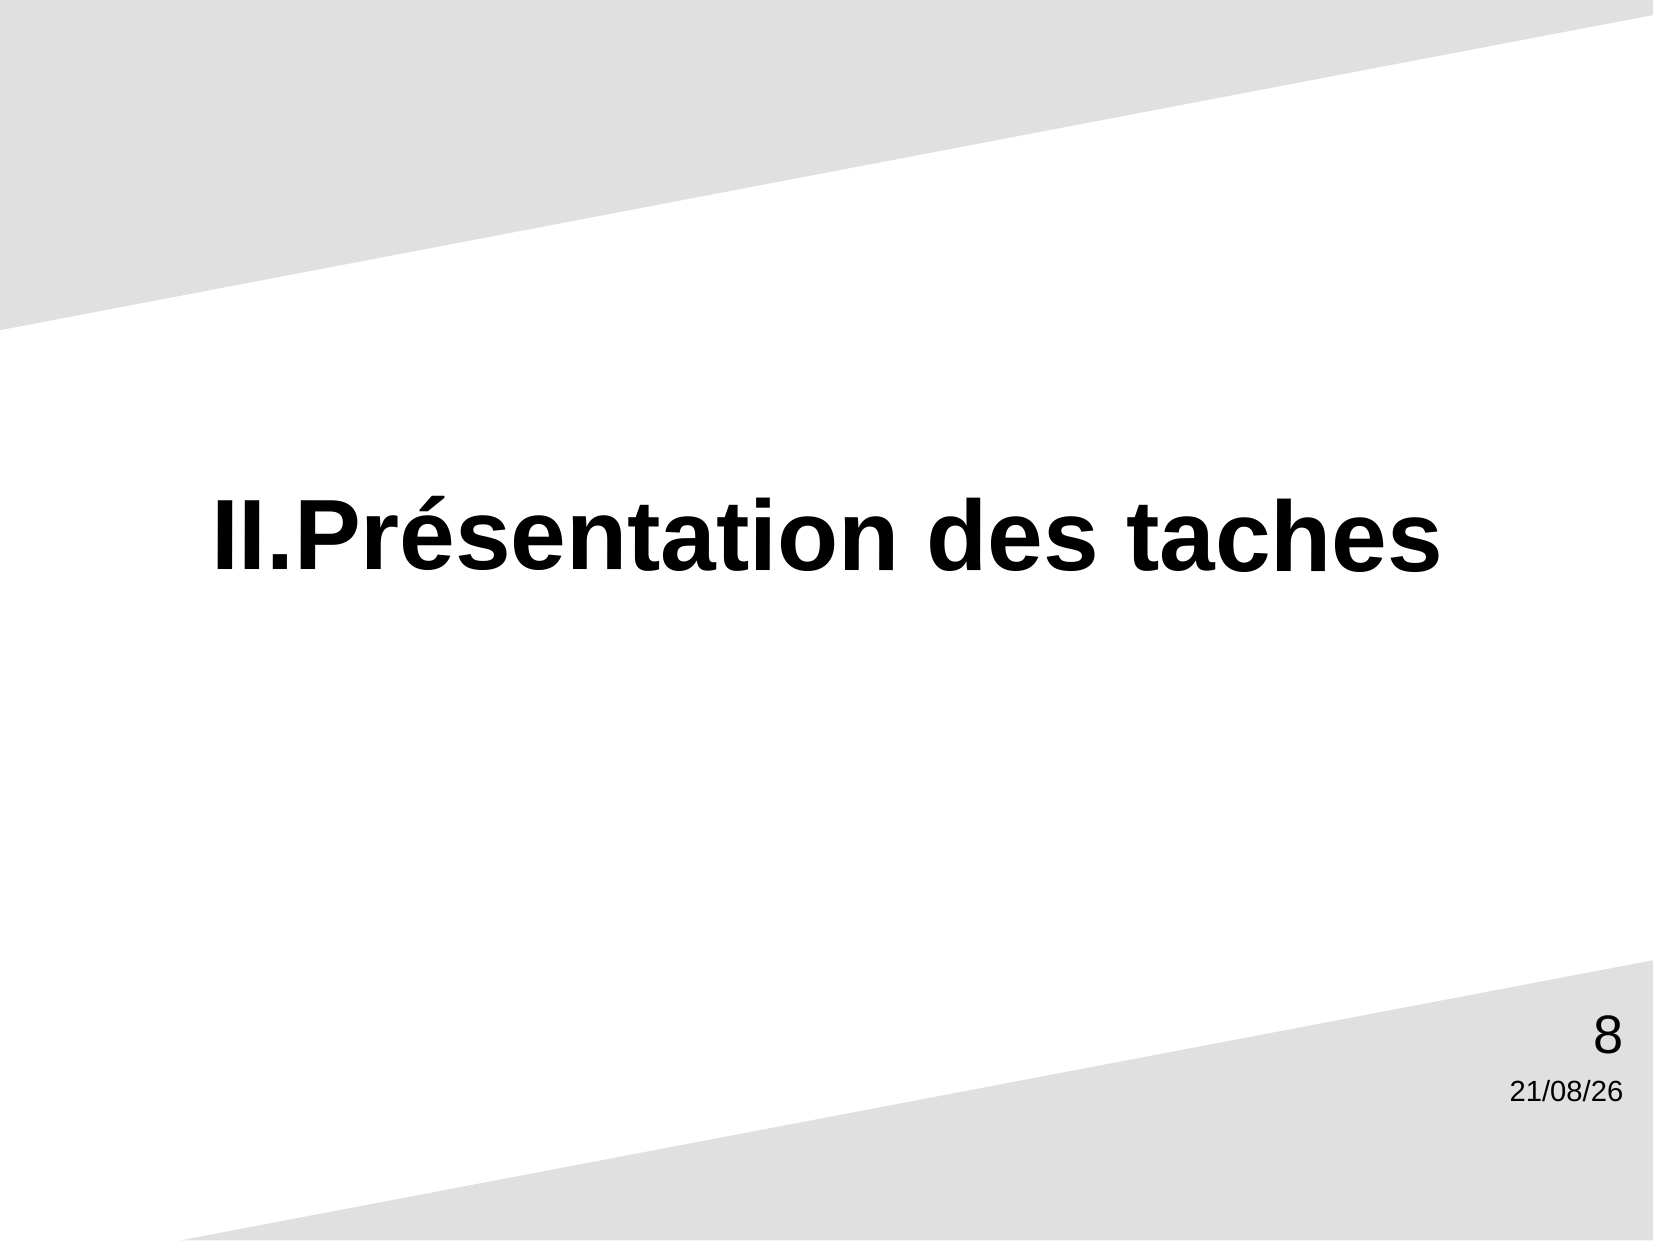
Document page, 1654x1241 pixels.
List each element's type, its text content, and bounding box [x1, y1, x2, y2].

title II.Présentation des taches [0, 430, 1653, 643]
